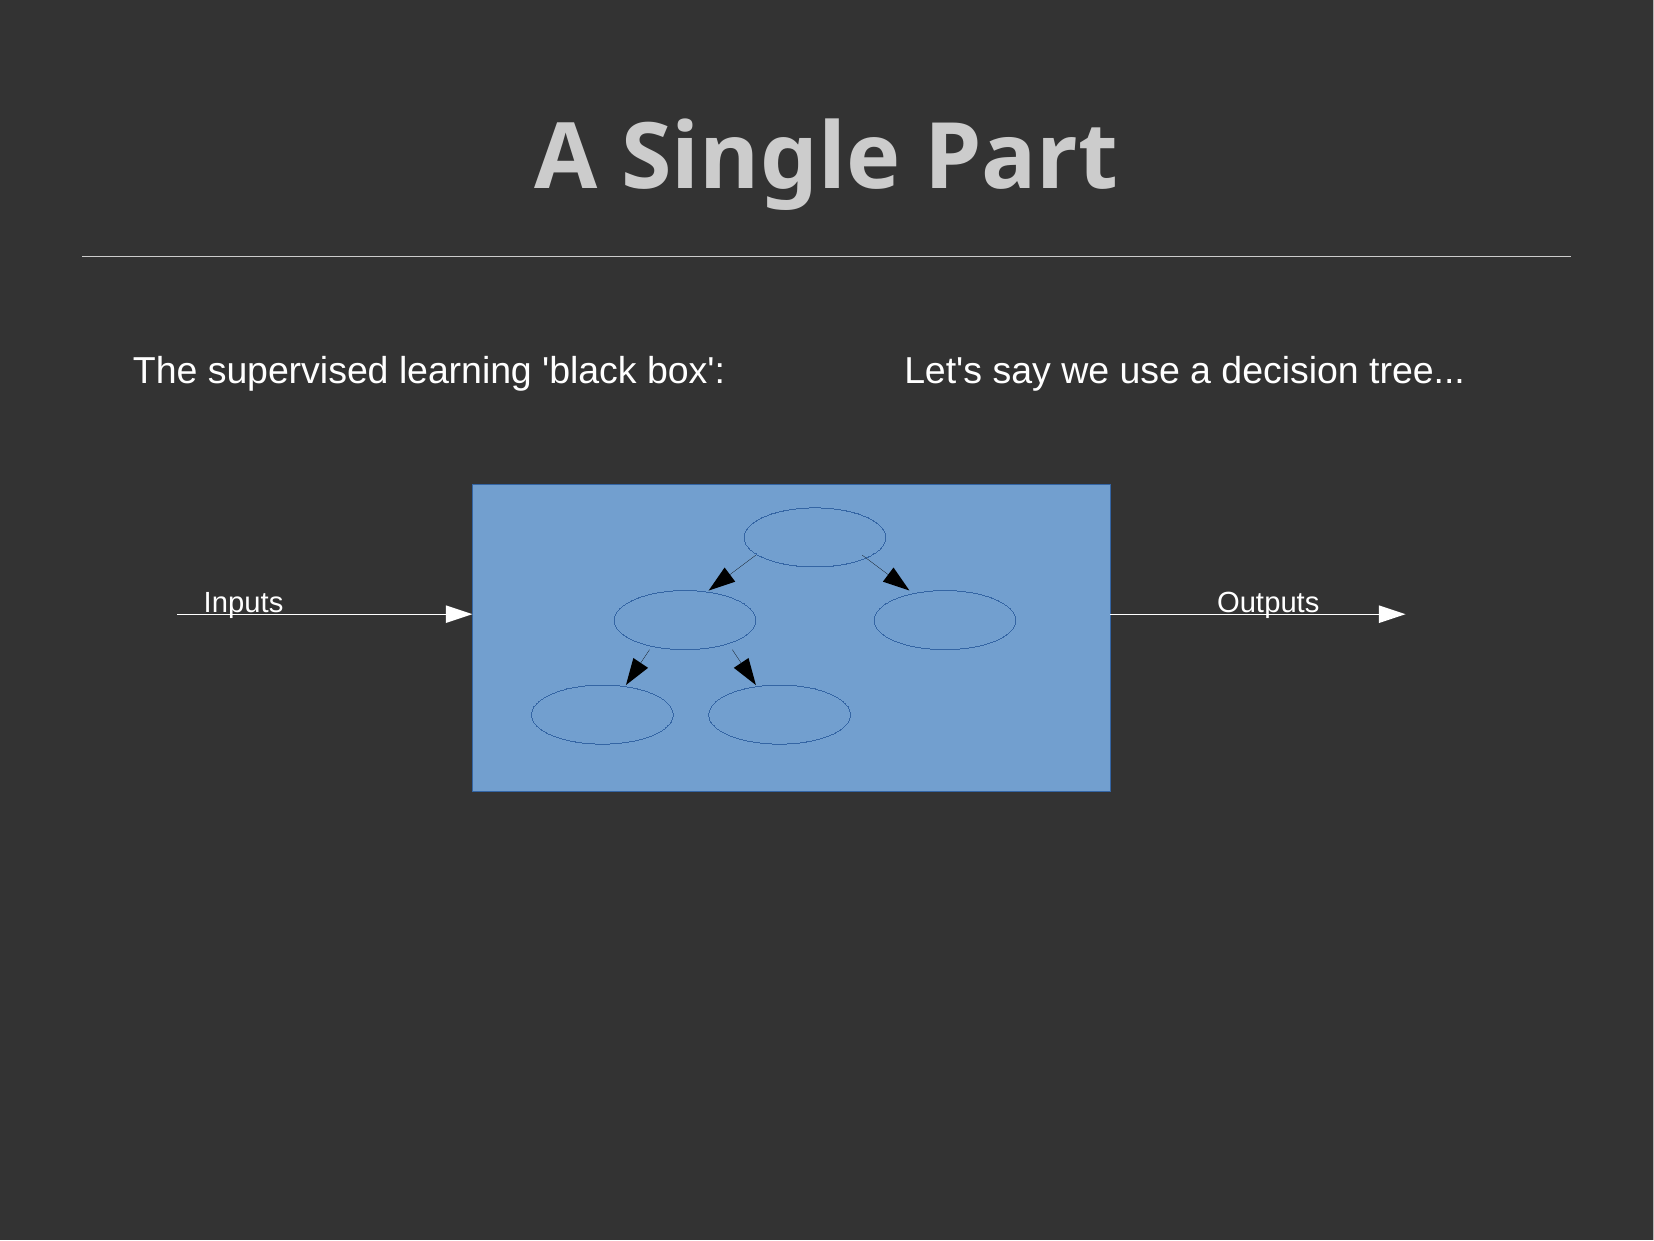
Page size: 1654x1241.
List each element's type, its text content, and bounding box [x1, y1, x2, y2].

text_box Outputs [1202, 578, 1335, 627]
text_box Inputs [188, 578, 299, 627]
text_box The supervised learning 'black box': [118, 342, 741, 400]
title A Single Part [82, 49, 1571, 257]
text_box [472, 484, 1111, 792]
text_box Let's say we use a decision tree... [889, 342, 1481, 400]
